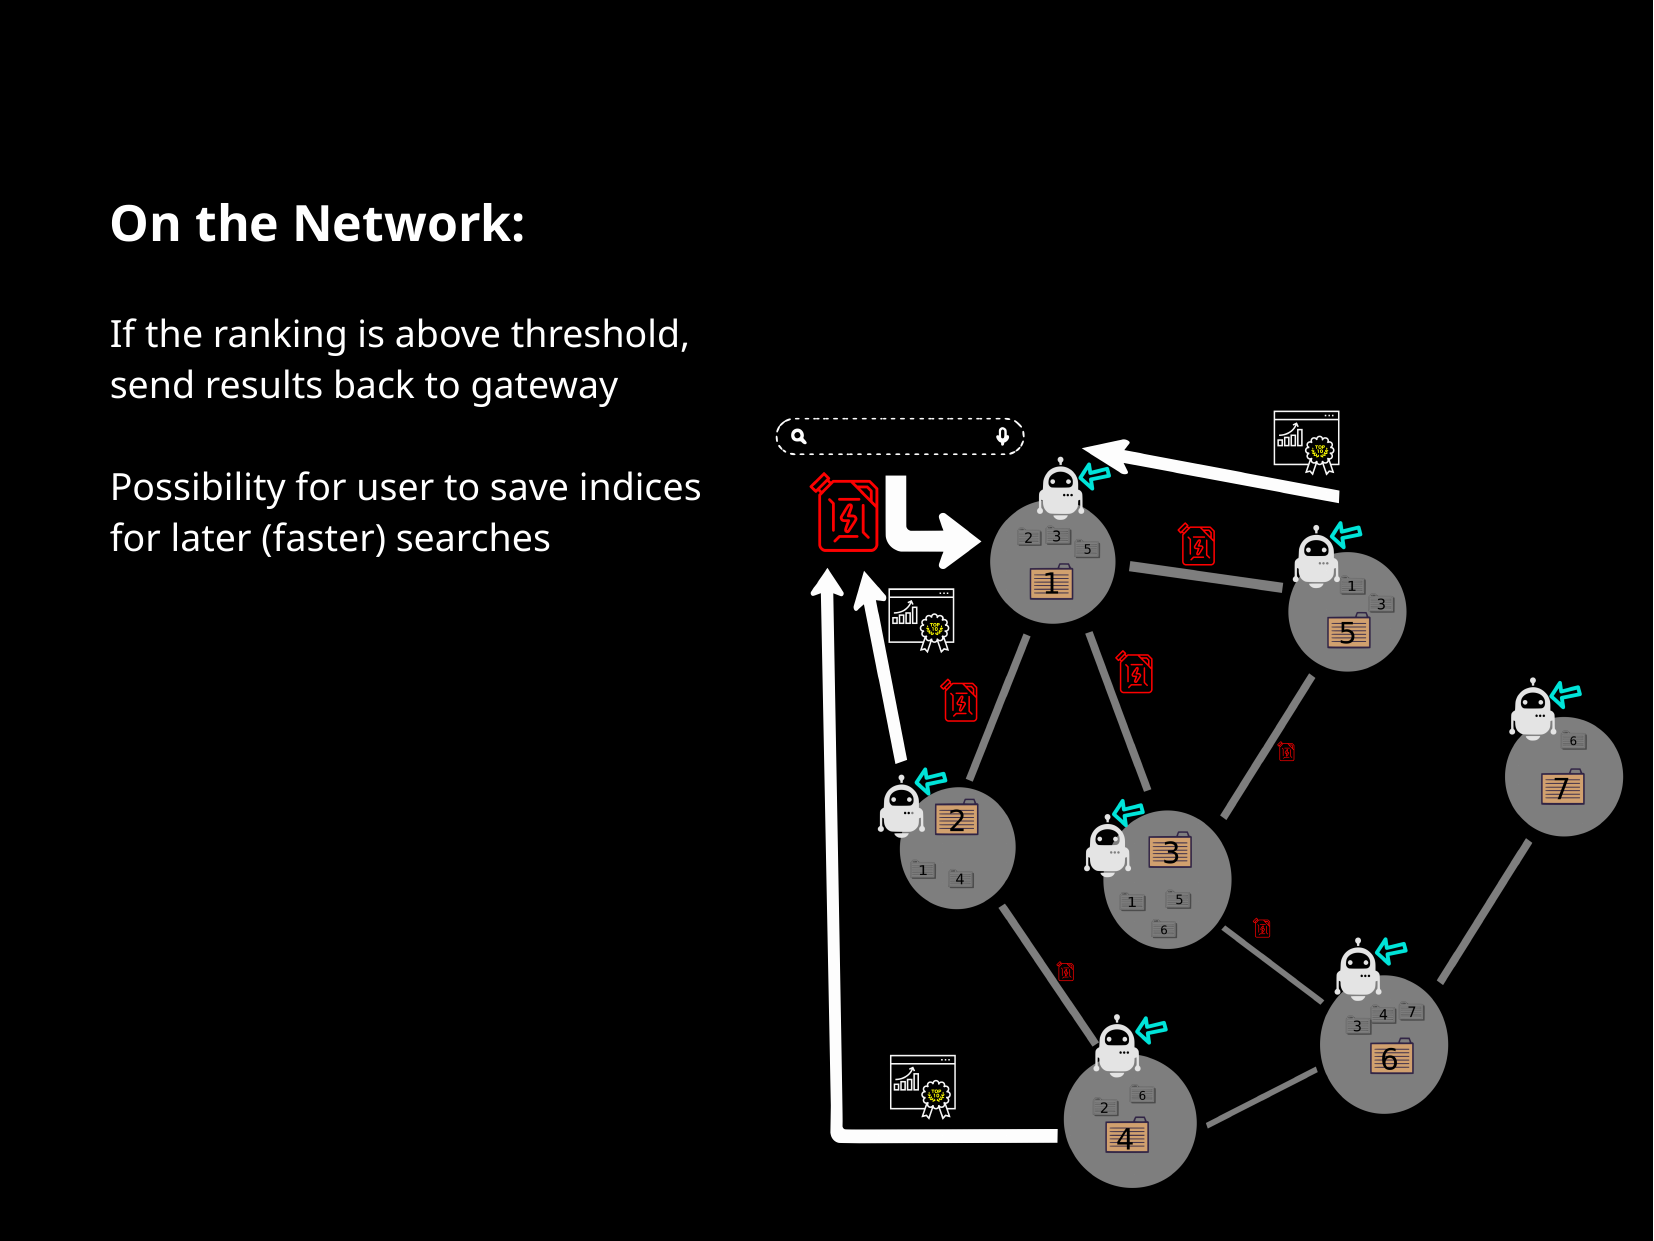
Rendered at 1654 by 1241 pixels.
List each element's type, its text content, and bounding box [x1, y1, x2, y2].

picture [750, 336, 1625, 1241]
text_box On the Network: If the ranking is above threshold, send results back to gateway Possibility for user to save indices for later (faster) searches [94, 180, 796, 616]
